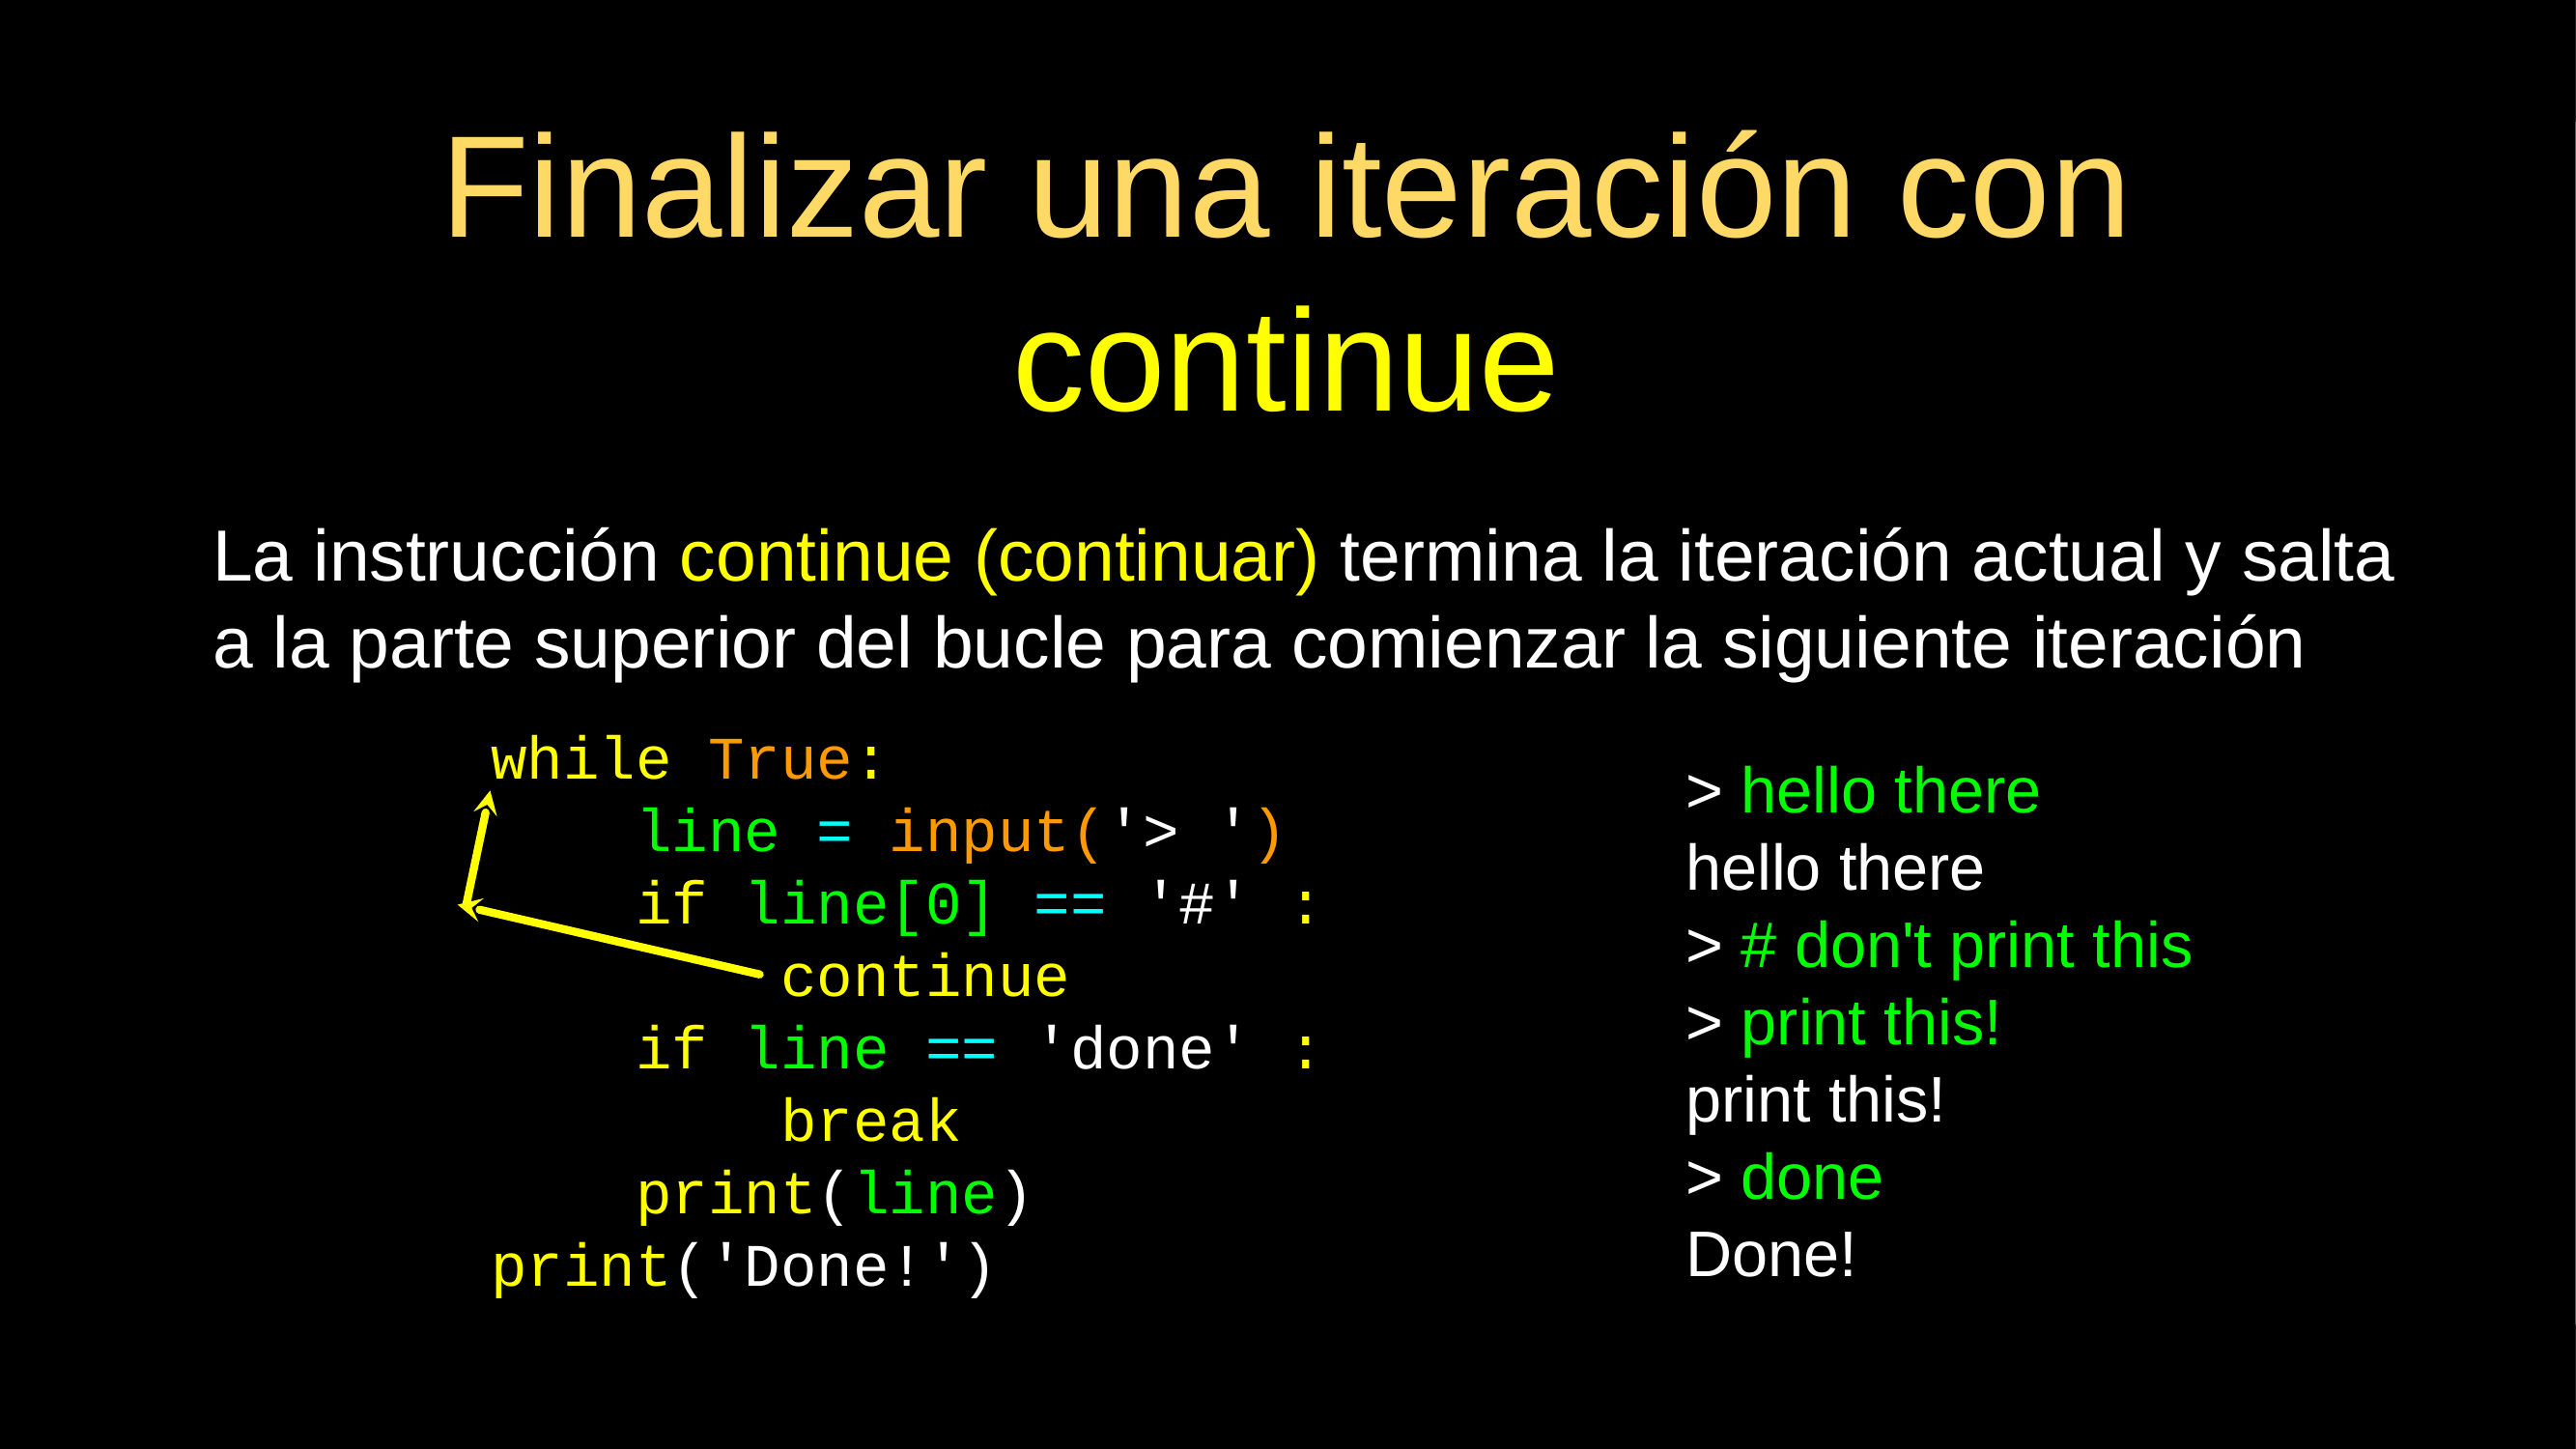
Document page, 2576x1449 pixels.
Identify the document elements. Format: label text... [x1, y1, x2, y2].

text_box while True: line = input('> ') if line[0] == '#' : continue if line == 'done' : break print(line) print('Done!') [491, 727, 1447, 1360]
list La instrucción continue (continuar) termina la iteración actual y salta a la parte superior del bucle para comienzar la siguiente iteración [206, 464, 2415, 727]
title Finalizar una iteración con continue [183, 129, 2391, 403]
text_box > hello there hello there > # don't print this > print this! print this! > done Done! [1685, 727, 2252, 1327]
